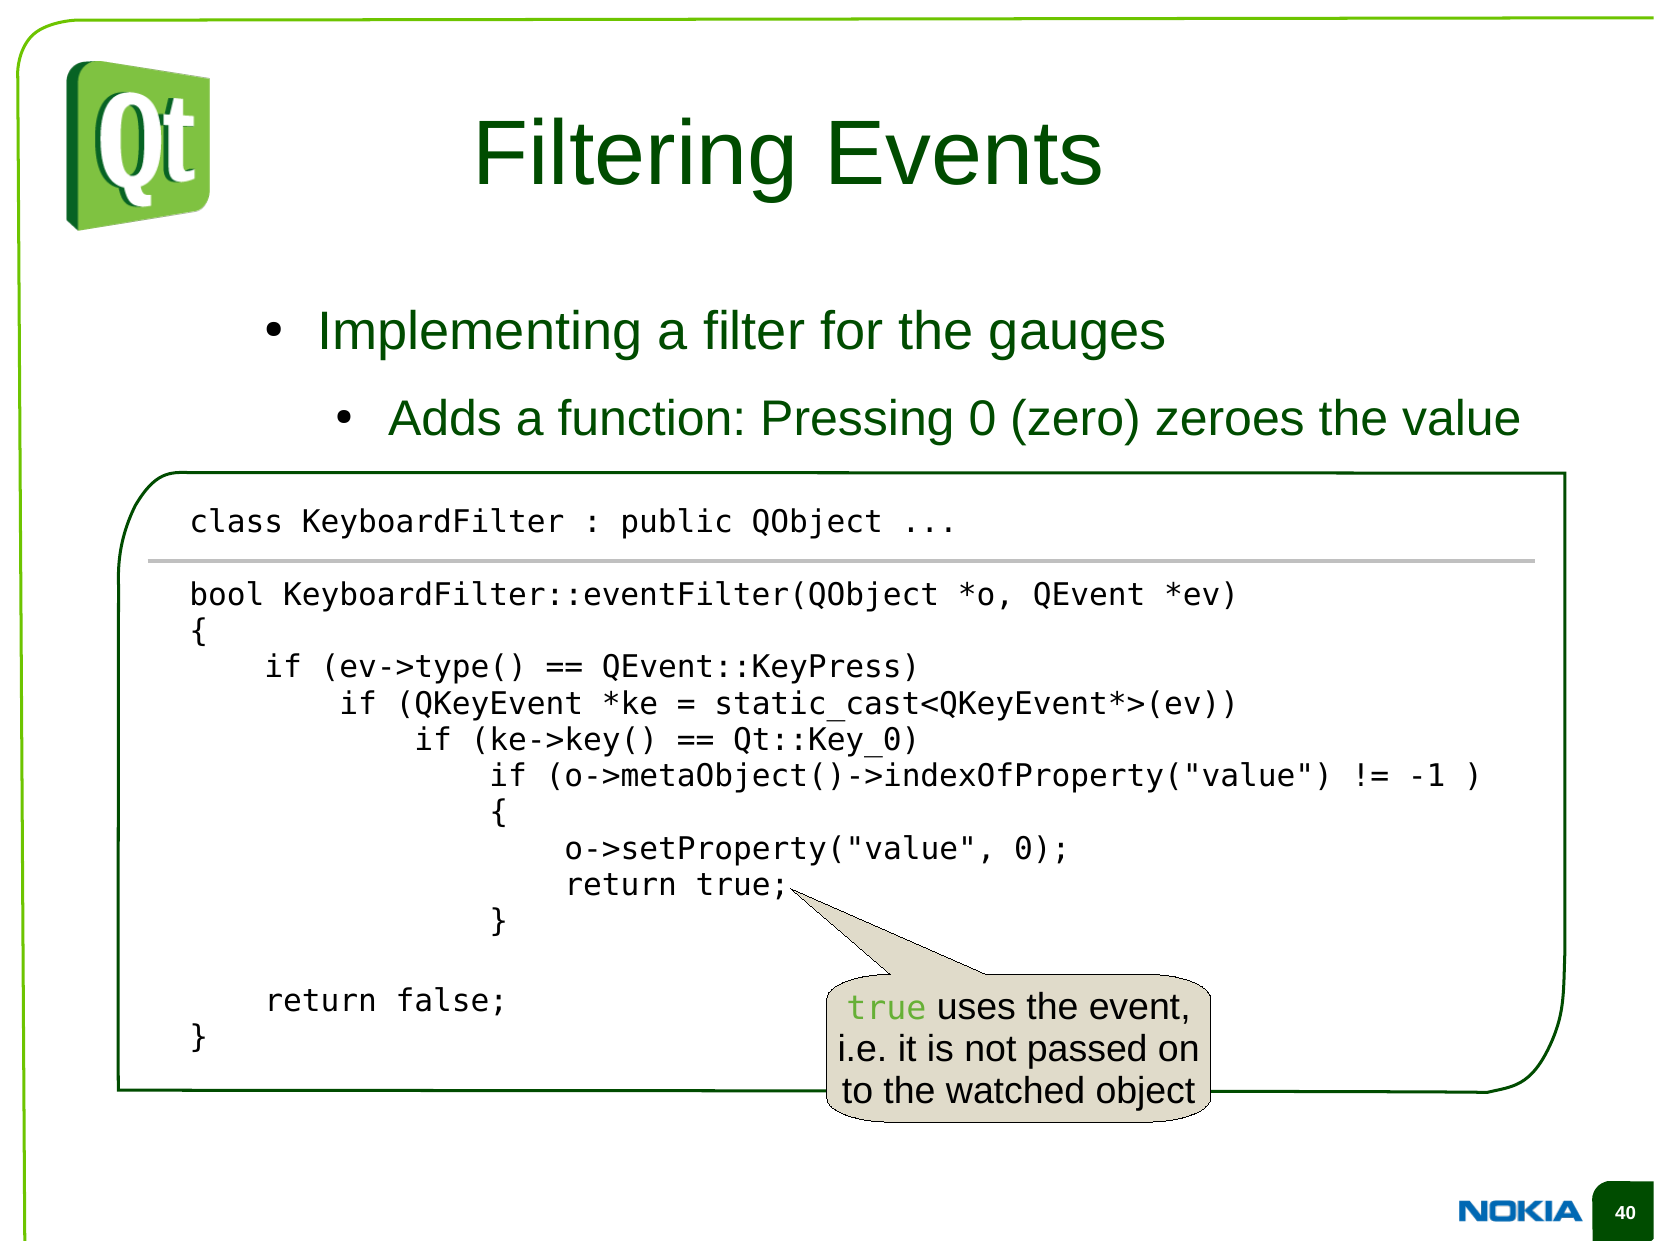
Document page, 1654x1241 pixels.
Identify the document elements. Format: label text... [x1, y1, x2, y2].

list Implementing a filter for the gauges Adds a function: Pressing 0 (zero) zeroes the value [246, 300, 1565, 1063]
text_box true uses the event, i.e. it is not passed on to the watched object [790, 888, 1211, 1123]
picture [1459, 1200, 1583, 1222]
text_box class KeyboardFilter : public QObject ... bool KeyboardFilter::eventFilter(QObject *o, QEvent *ev) { if (ev->type() == QEvent::KeyPress) if (QKeyEvent *ke = static_cast<QKeyEvent*>(ev)) if (ke->key() == Qt::Key_0) if (o->metaObject()->indexOfProperty("value") != -1 ) { o->setProperty("value", 0); return true; } return false; } [174, 496, 1498, 559]
text_box class KeyboardFilter : public QObject ... bool KeyboardFilter::eventFilter(QObject *o, QEvent *ev) { if (ev->type() == QEvent::KeyPress) if (QKeyEvent *ke = static_cast<QKeyEvent*>(ev)) if (ke->key() == Qt::Key_0) if (o->metaObject()->indexOfProperty("value") != -1 ) { o->setProperty("value", 0); return true; } return false; } [174, 563, 1498, 1063]
title Filtering Events [251, 49, 1327, 257]
picture [66, 61, 210, 231]
